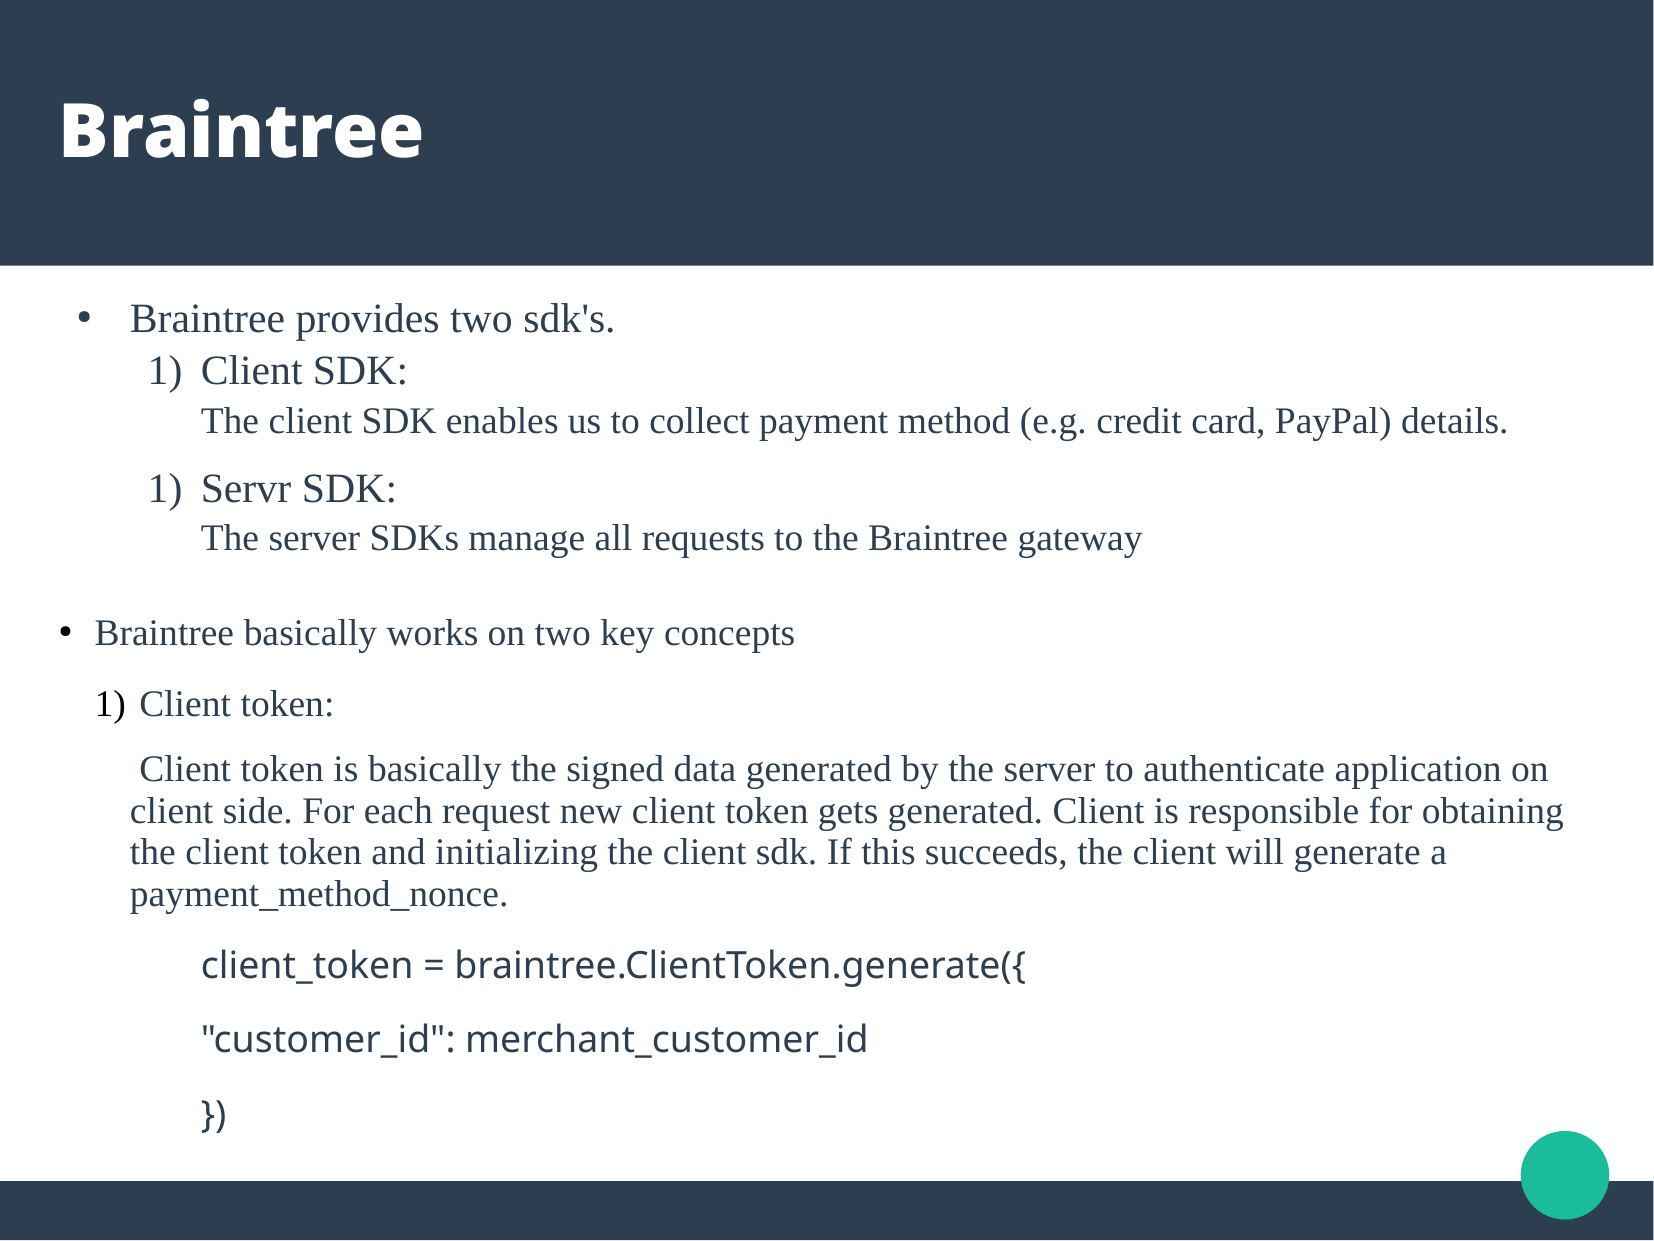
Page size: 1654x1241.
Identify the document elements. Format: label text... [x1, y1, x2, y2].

title Braintree [59, 49, 1595, 207]
list Braintree provides two sdk's. Client SDK: The client SDK enables us to collect payment method (e.g. credit card, PayPal) details. Servr SDK: The server SDKs manage all requests to the Braintree gateway Braintree basically works on two key concepts Client token: Client token is basically the signed data generated by the server to authenticate application on client side. For each request new client token gets generated. Client is responsible for obtaining the client token and initializing the client sdk. If this succeeds, the client will generate a payment_method_nonce. client_token = braintree.ClientToken.generate({ "customer_id": merchant_customer_id }) [59, 295, 1595, 1193]
